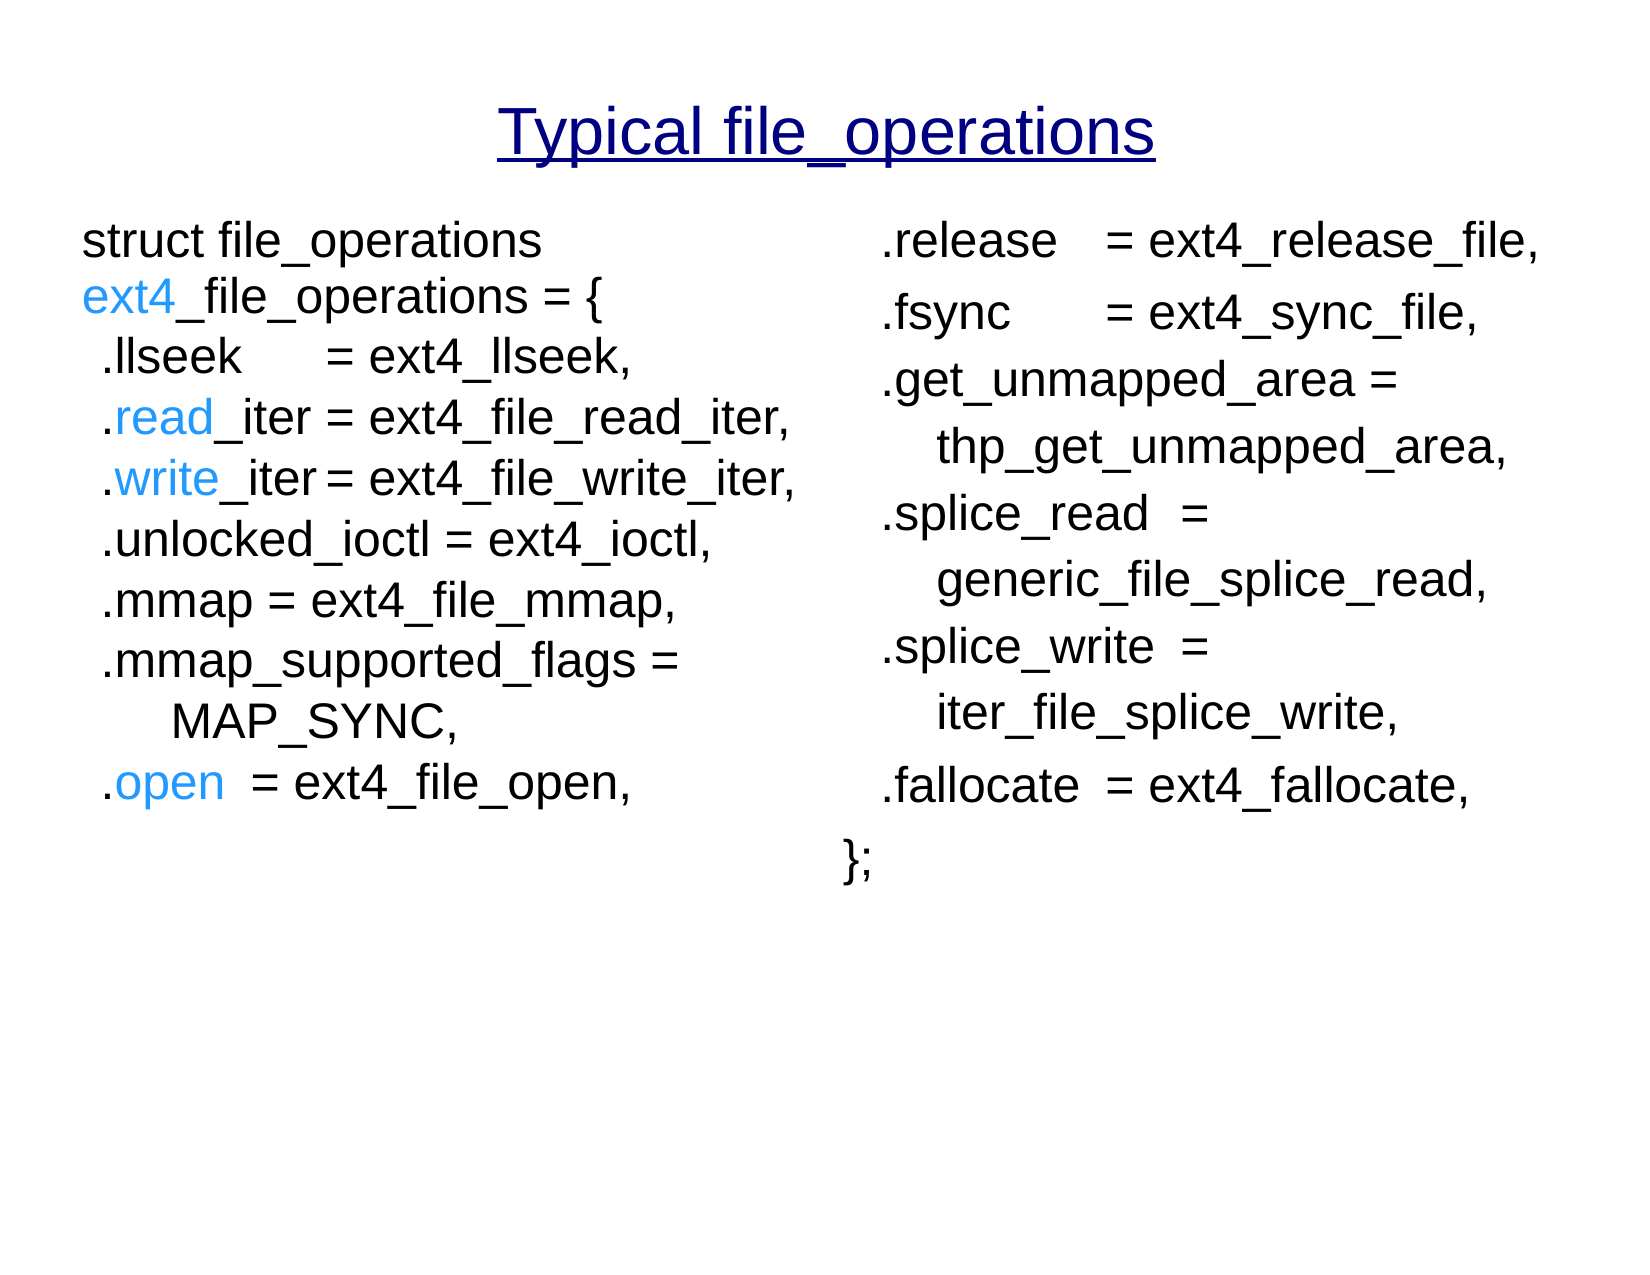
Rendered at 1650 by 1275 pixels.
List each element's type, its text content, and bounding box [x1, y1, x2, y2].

list struct file_operations ext4_file_operations = { .llseek = ext4_llseek, .read_iter = ext4_file_read_iter, .write_iter = ext4_file_write_iter, .unlocked_ioctl = ext4_ioctl, .mmap = ext4_file_mmap, .mmap_supported_flags = MAP_SYNC, .open = ext4_file_open, [81, 212, 807, 952]
title Typical file_operations [85, 50, 1568, 213]
list .release = ext4_release_file, .fsync = ext4_sync_file, .get_unmapped_area = thp_get_unmapped_area, .splice_read = generic_file_splice_read, .splice_write = iter_file_splice_write, .fallocate = ext4_fallocate, }; [842, 212, 1568, 952]
